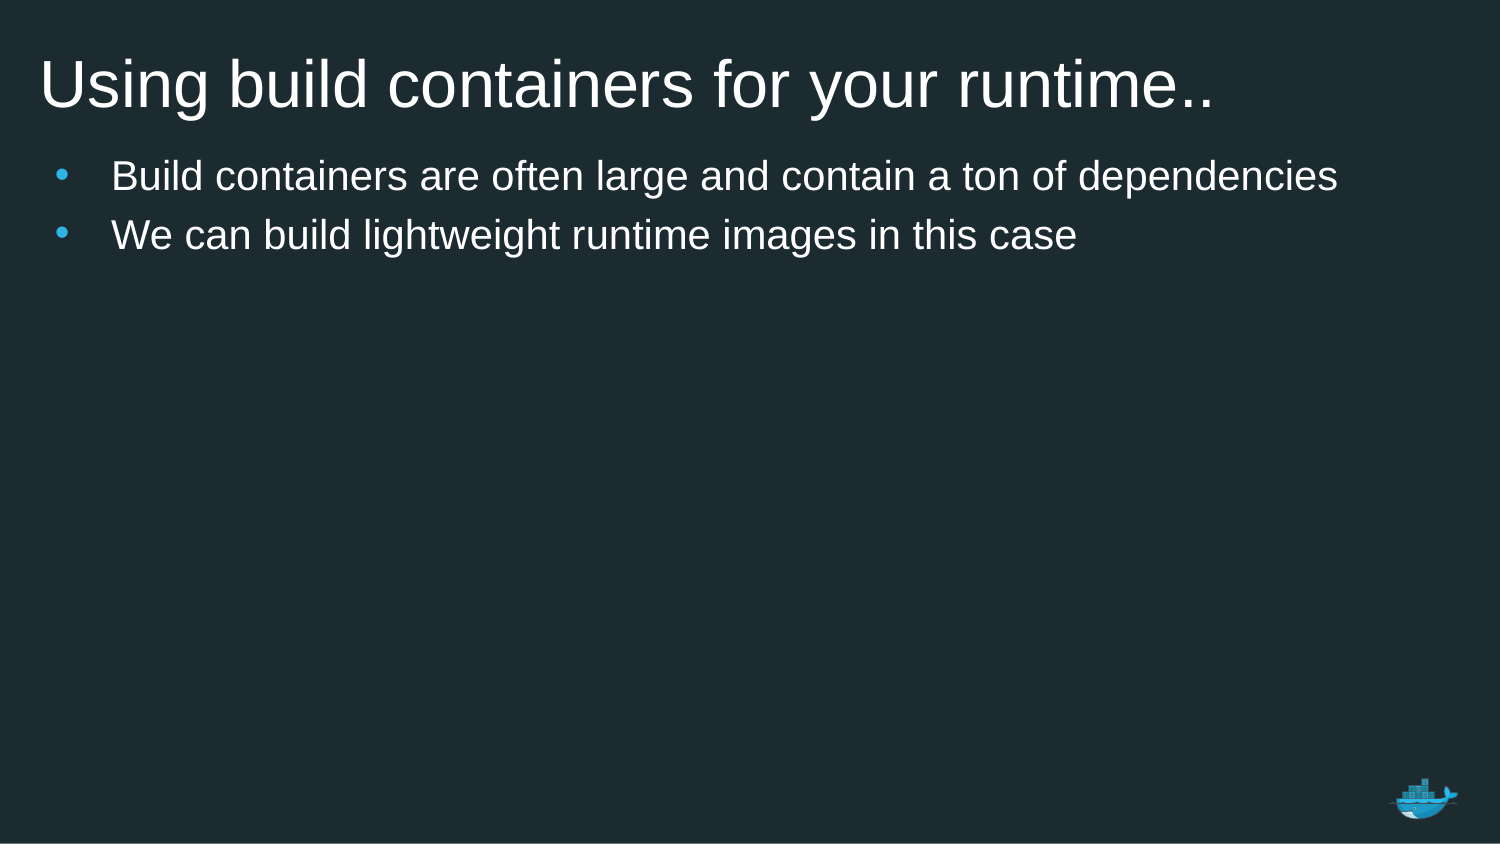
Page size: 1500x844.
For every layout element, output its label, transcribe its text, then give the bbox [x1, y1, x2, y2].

title Using build containers for your runtime.. [39, 34, 1458, 135]
picture [1387, 778, 1459, 821]
list Build containers are often large and contain a ton of dependencies We can build lightweight runtime images in this case [39, 141, 1458, 737]
